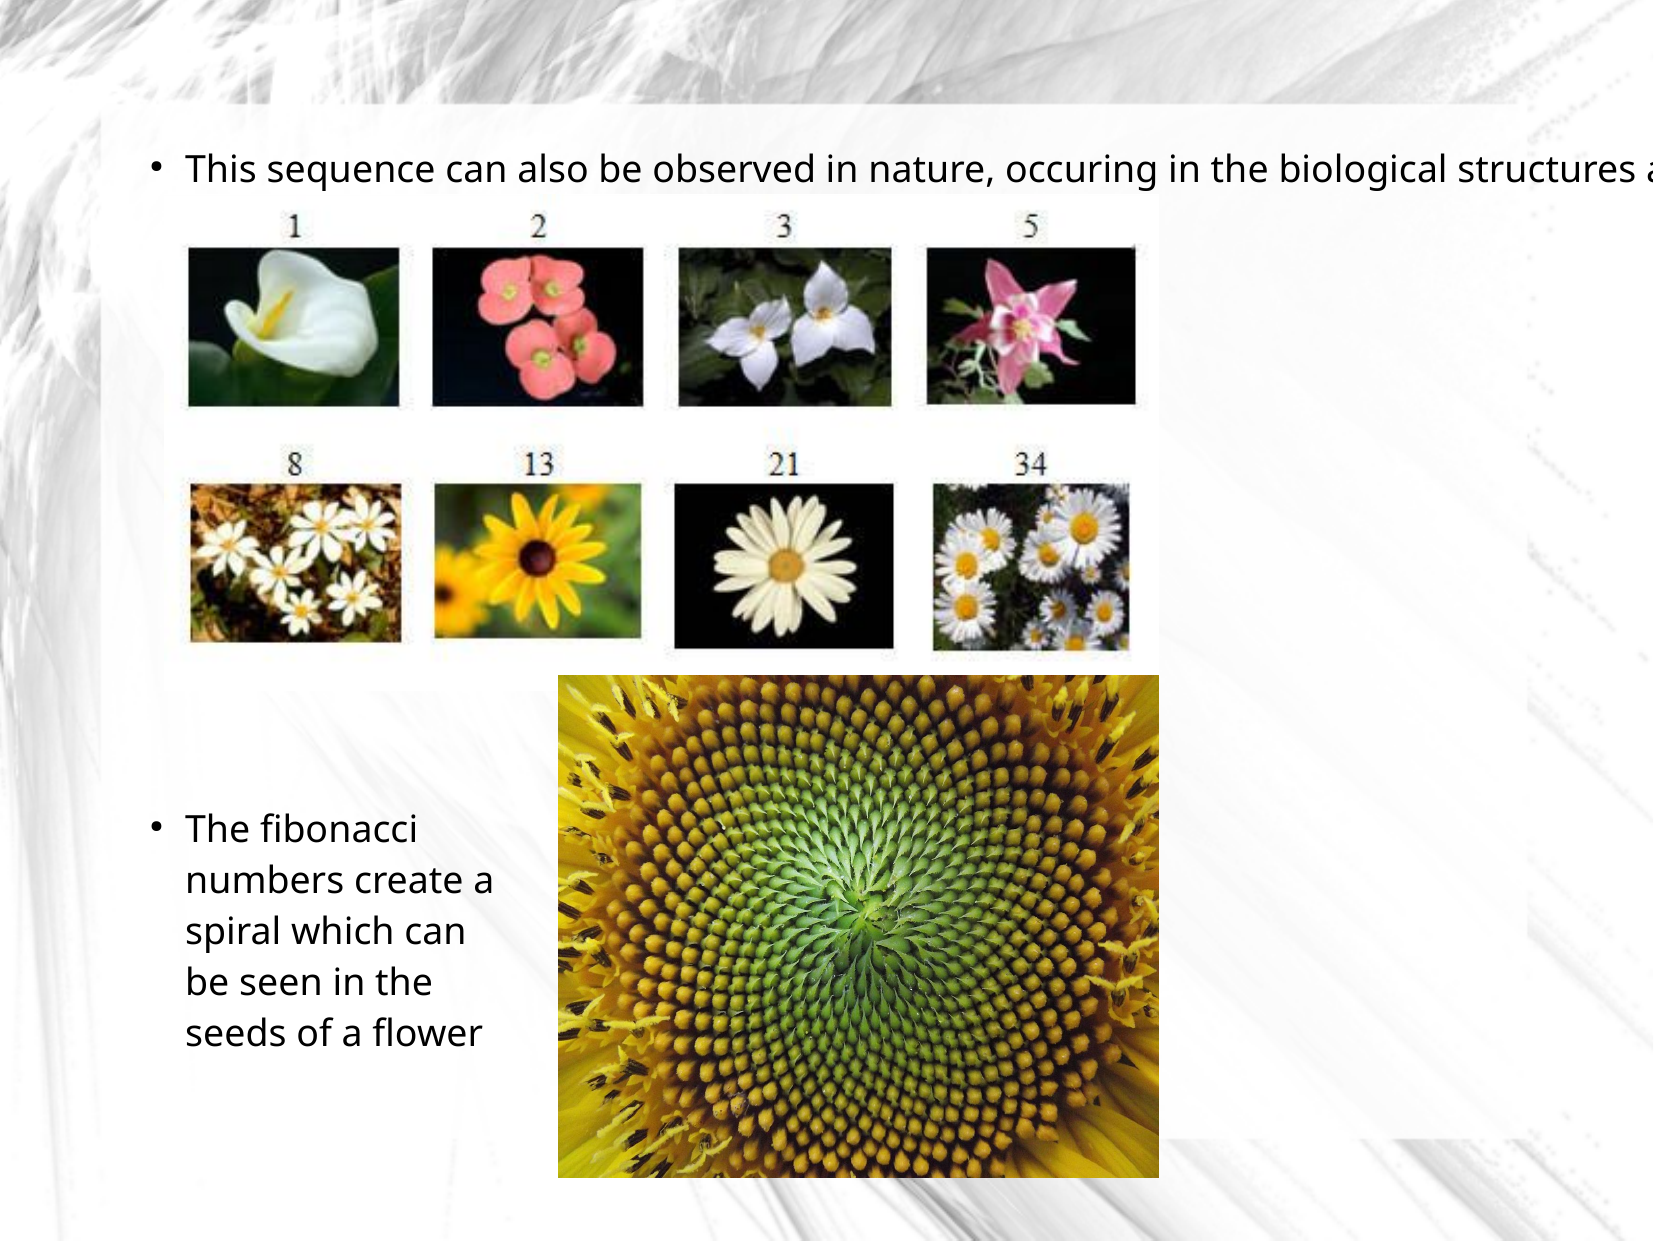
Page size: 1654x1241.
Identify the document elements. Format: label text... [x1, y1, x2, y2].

picture [0, 0, 1654, 1241]
text_box This sequence can also be observed in nature, occuring in the biological structures and forms of life. [134, 135, 1653, 201]
text_box The fibonacci numbers create a spiral which can be seen in the seeds of a flower [134, 795, 525, 1023]
